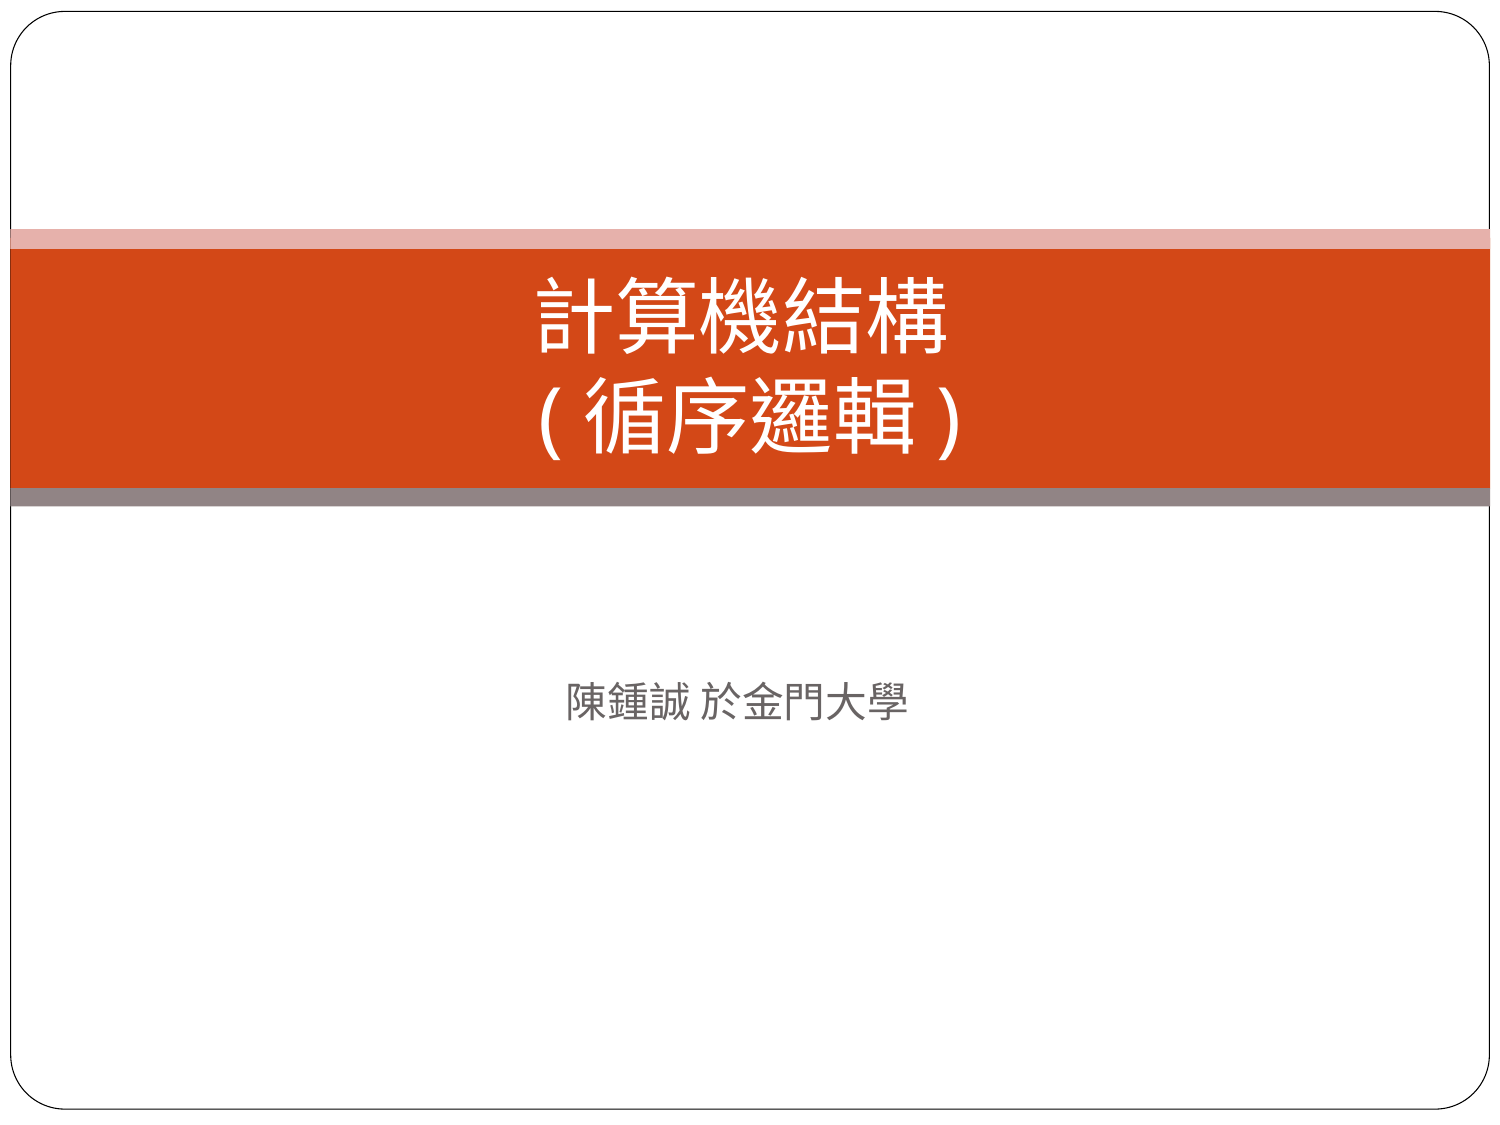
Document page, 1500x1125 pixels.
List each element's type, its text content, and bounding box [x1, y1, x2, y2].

text_box 陳鍾誠 於金門大學 [212, 667, 1263, 788]
title 計算機結構 (循序邏輯) [75, 247, 1426, 489]
